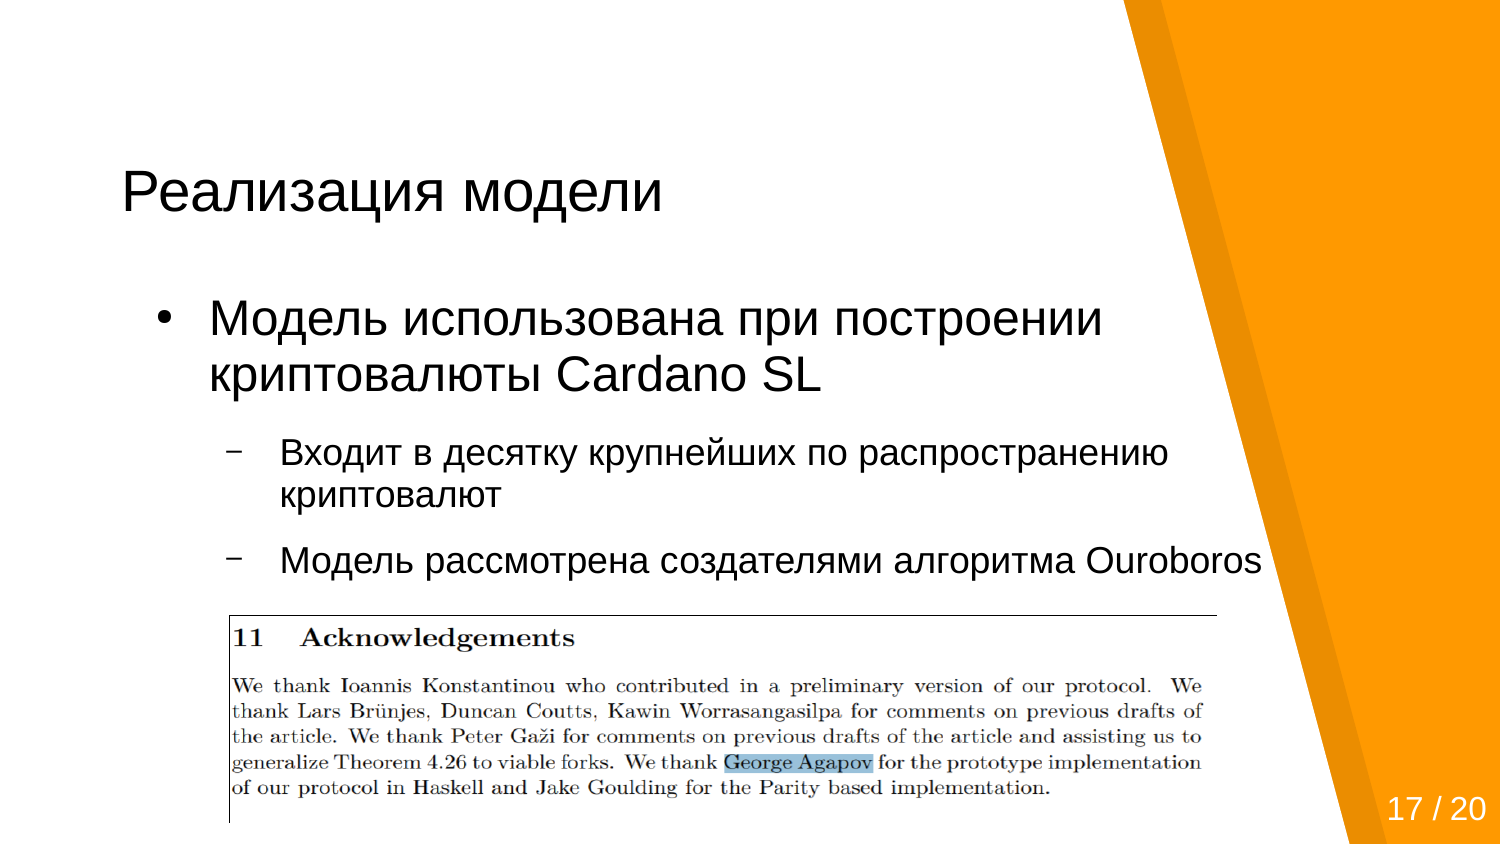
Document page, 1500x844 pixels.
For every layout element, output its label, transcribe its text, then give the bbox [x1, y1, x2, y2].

list Модель использована при построении криптовалюты Cardano SL Входит в десятку крупнейших по распространению криптовалют Модель рассмотрена создателями алгоритма Ouroboros [137, 290, 1264, 832]
title Реализация модели [121, 125, 1087, 256]
picture [221, 614, 1217, 823]
